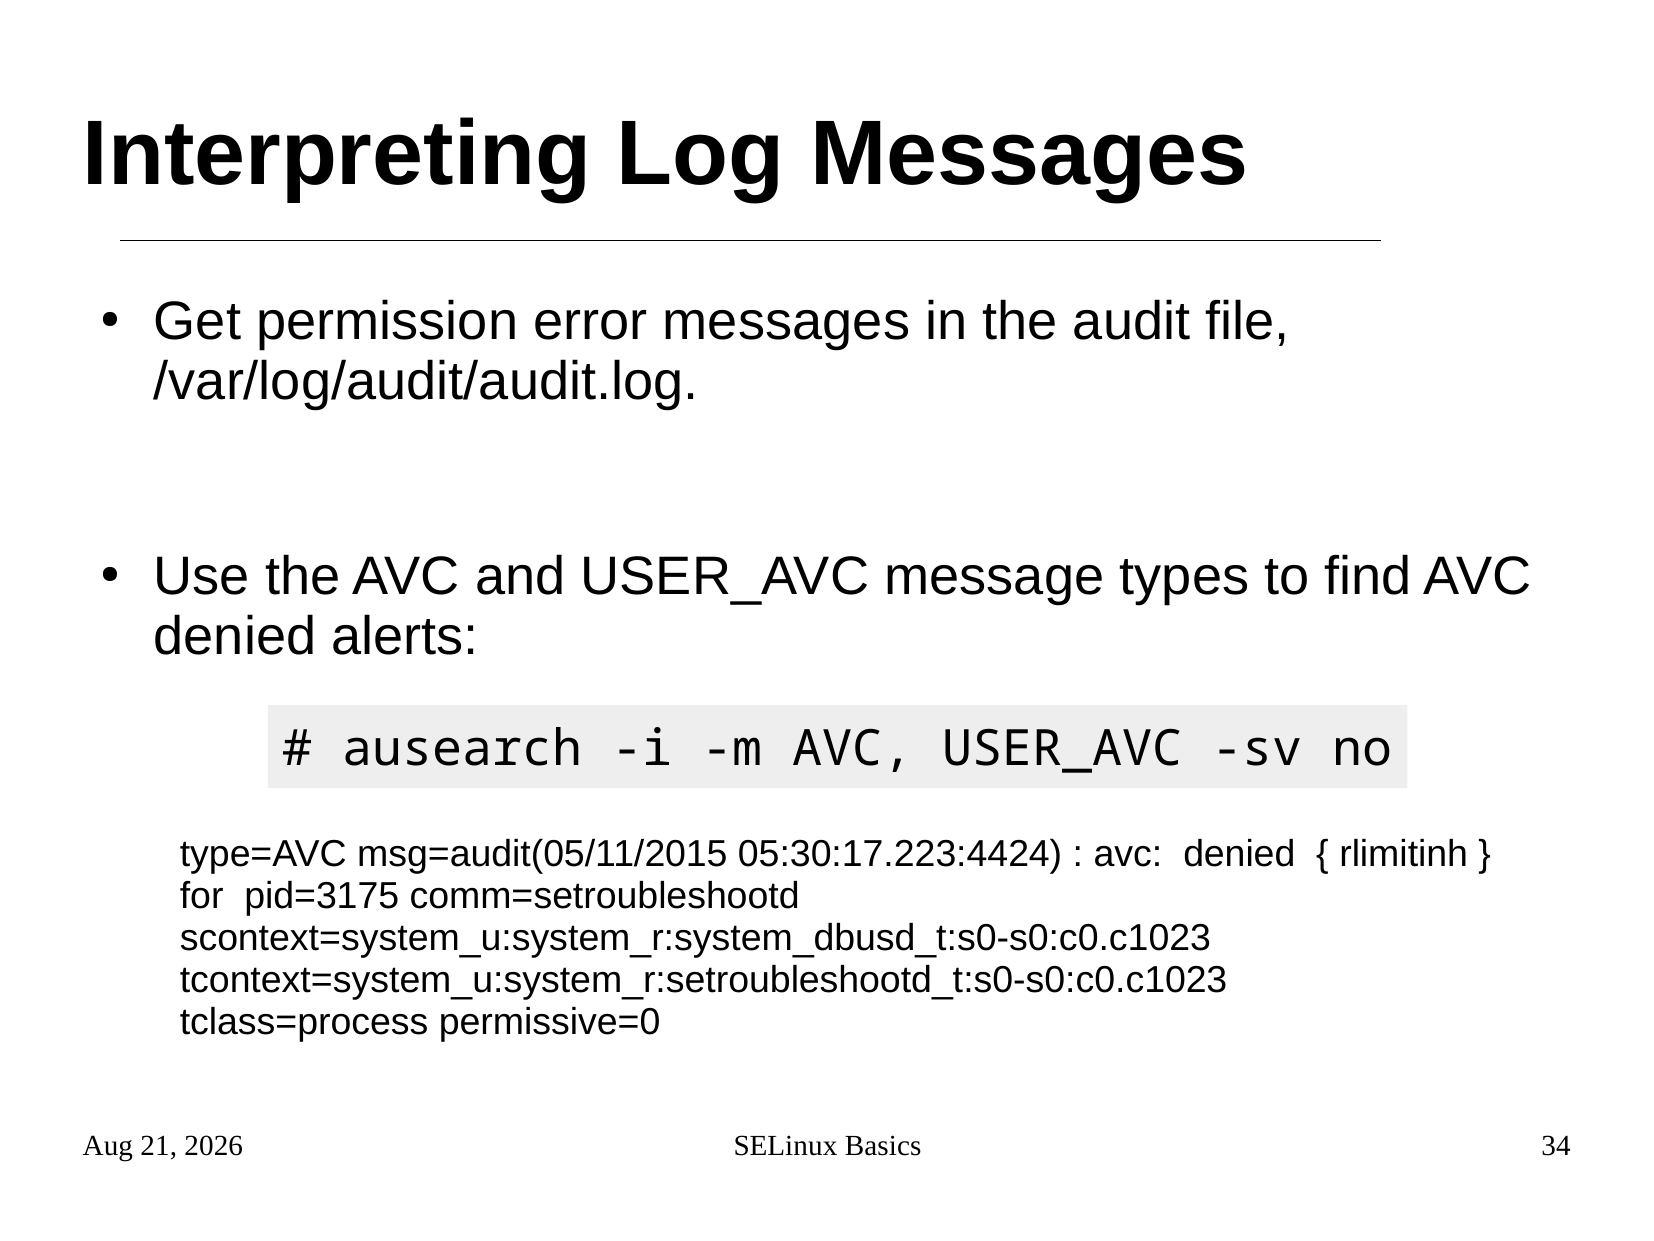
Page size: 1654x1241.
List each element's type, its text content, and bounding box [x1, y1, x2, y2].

text_box # ausearch -i -m AVC, USER_AVC -sv no [267, 705, 1408, 778]
list Get permission error messages in the audit file, /var/log/audit/audit.log. Use the AVC and USER_AVC message types to find AVC denied alerts: [82, 290, 1571, 706]
title Interpreting Log Messages [82, 49, 1571, 257]
text_box type=AVC msg=audit(05/11/2015 05:30:17.223:4424) : avc: denied { rlimitinh } for pid=3175 comm=setroubleshootd scontext=system_u:system_r:system_dbusd_t:s0-s0:c0.c1023 tcontext=system_u:system_r:setroubleshootd_t:s0-s0:c0.c1023 tclass=process permissive=0 [165, 825, 1519, 1092]
